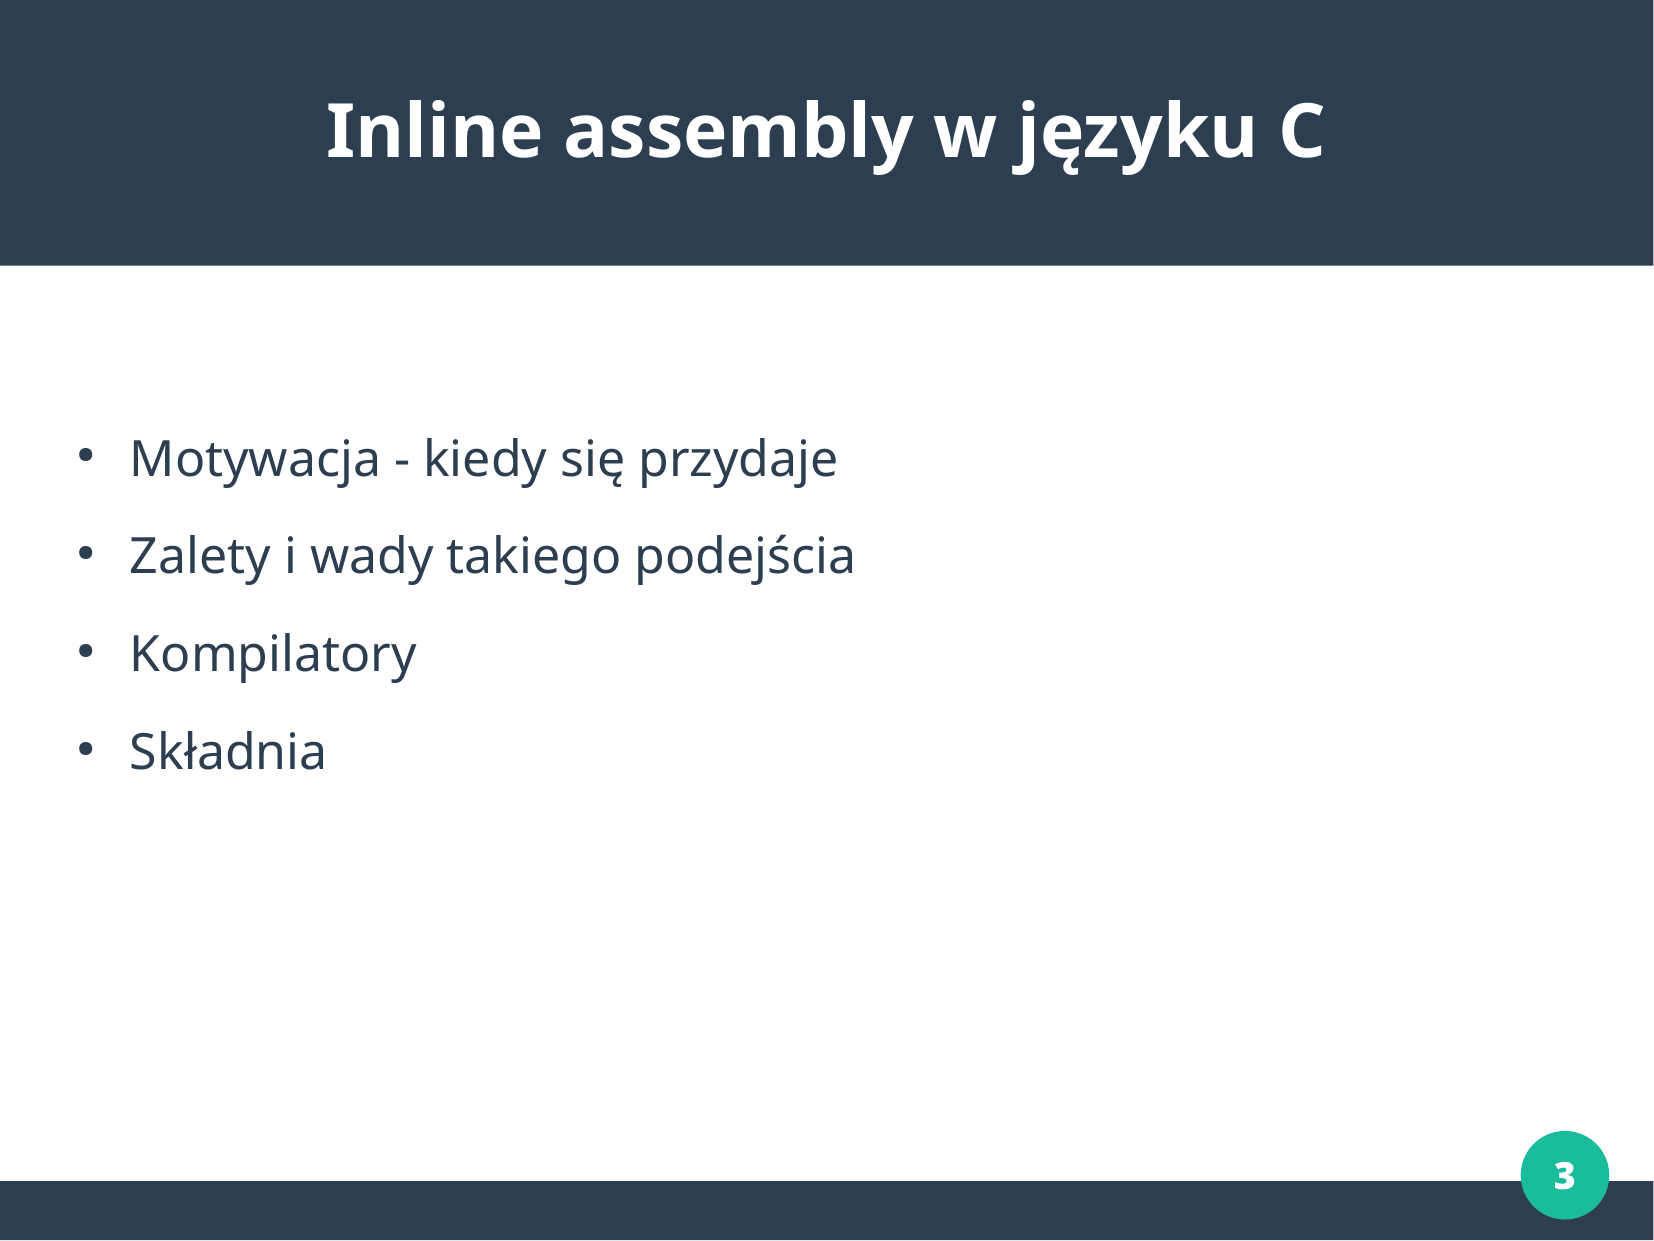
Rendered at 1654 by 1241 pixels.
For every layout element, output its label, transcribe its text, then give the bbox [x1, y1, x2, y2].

title Inline assembly w języku C [59, 49, 1595, 207]
list Motywacja - kiedy się przydaje Zalety i wady takiego podejścia Kompilatory Składnia [59, 324, 1595, 1152]
